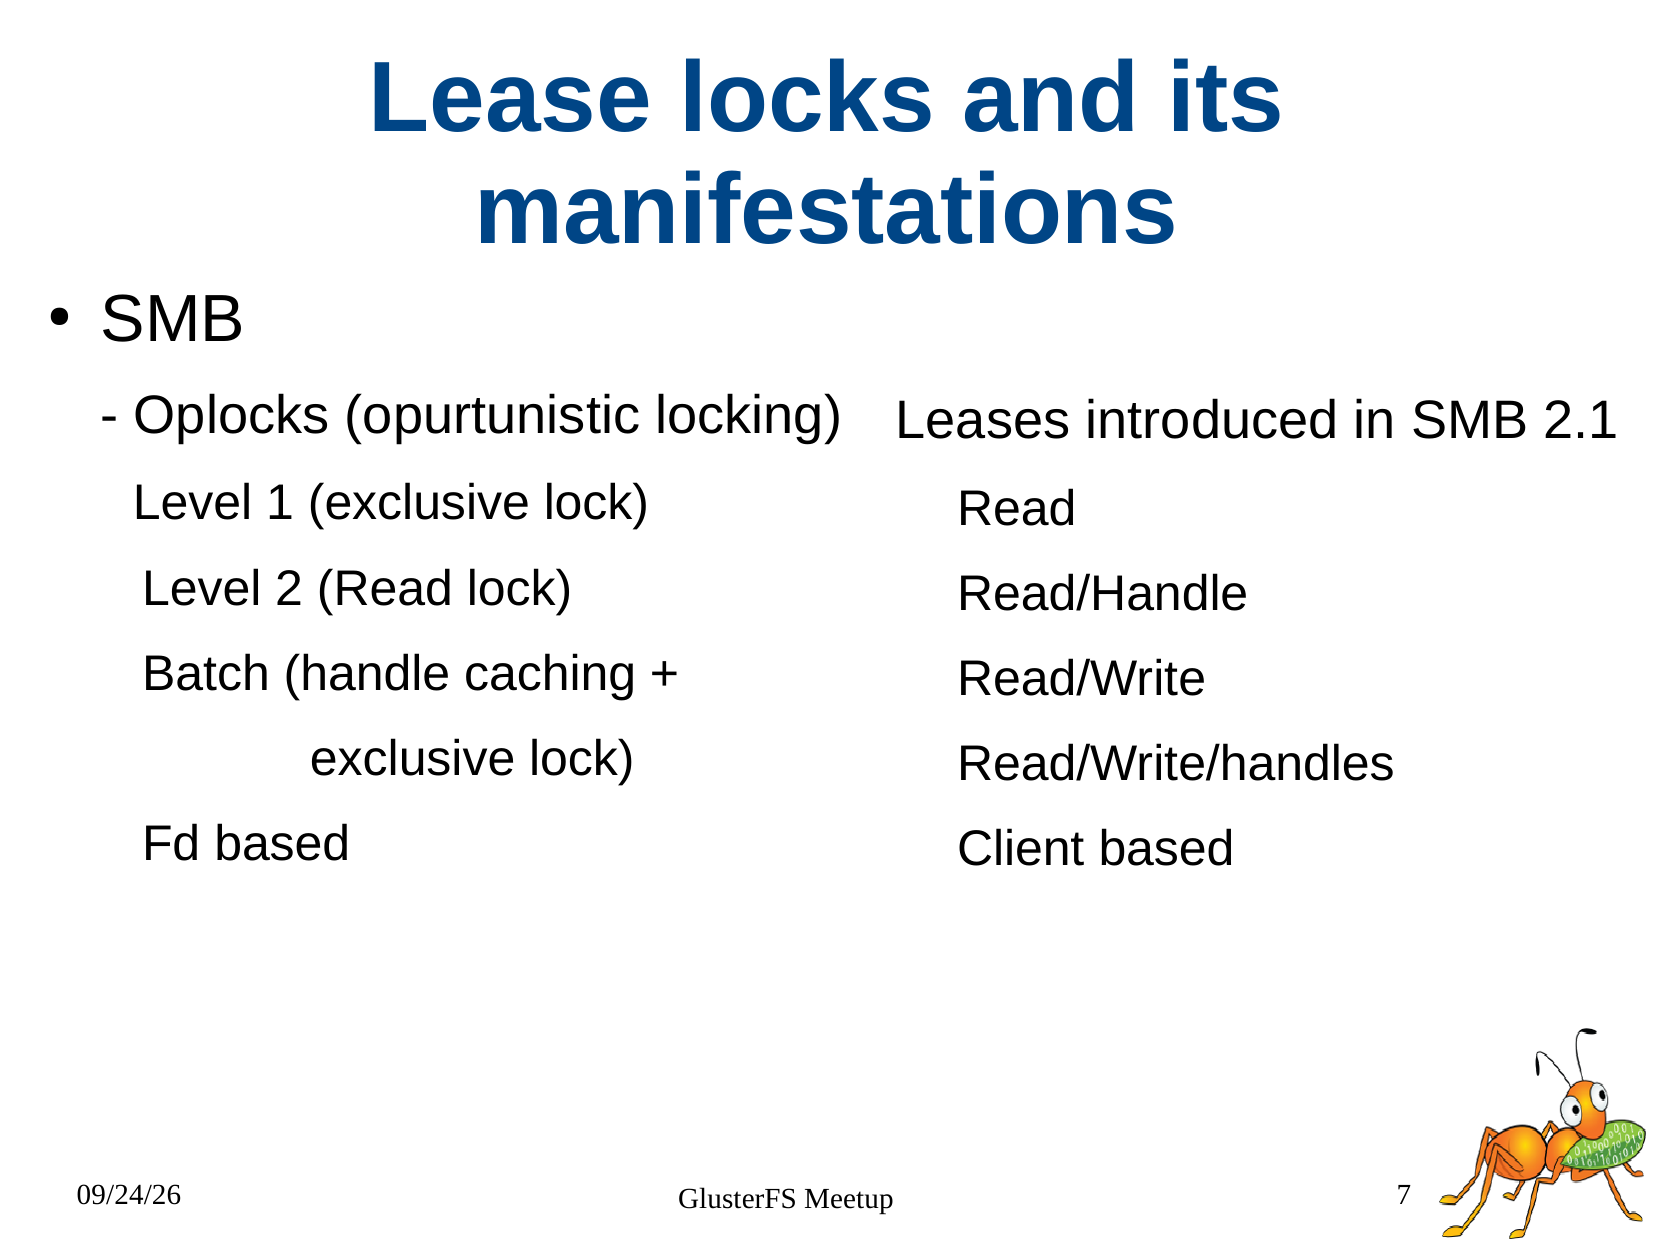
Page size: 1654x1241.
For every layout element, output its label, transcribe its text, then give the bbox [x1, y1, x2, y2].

list Leases introduced in SMB 2.1 Read Read/Handle Read/Write Read/Write/handles Client based [845, 390, 1621, 1010]
title Lease locks and its manifestations [82, 41, 1571, 265]
picture [1436, 1027, 1648, 1241]
list SMB - Oplocks (opurtunistic locking) Level 1 (exclusive lock) Level 2 (Read lock) Batch (handle caching + exclusive lock) Fd based [30, 280, 931, 991]
